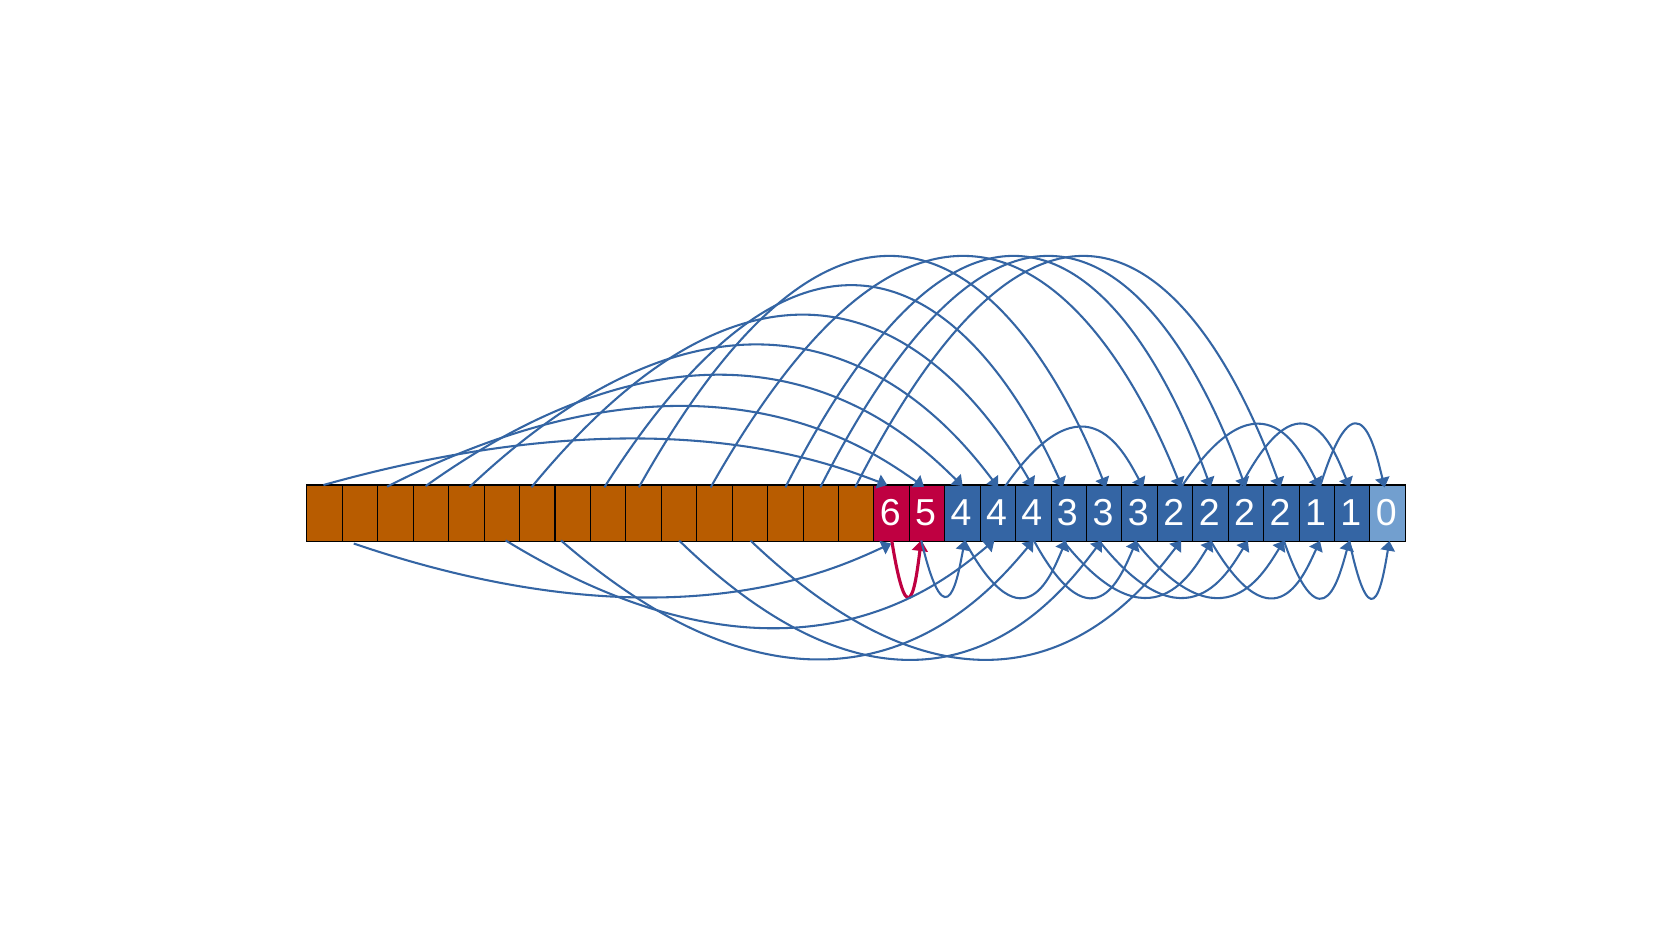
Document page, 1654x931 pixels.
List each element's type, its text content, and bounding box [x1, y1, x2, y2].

table_header 2 [1193, 486, 1228, 541]
table_header [414, 486, 448, 541]
table_header [662, 486, 696, 541]
table_header [378, 486, 413, 541]
table_header 1 [1300, 486, 1334, 541]
table_header 2 [1158, 486, 1192, 541]
table_header 3 [1052, 486, 1086, 541]
table_header 2 [1229, 486, 1263, 541]
table_header 3 [1087, 486, 1121, 541]
table_header 6 [874, 486, 909, 541]
table_header [804, 486, 838, 541]
table_header 4 [1016, 486, 1051, 541]
table_header 2 [1264, 486, 1299, 541]
table_header 0 [1370, 486, 1405, 541]
table_header 1 [1335, 486, 1369, 541]
table_header [520, 486, 554, 541]
table_header [733, 486, 767, 541]
table_header [626, 486, 661, 541]
table_header [449, 486, 484, 541]
table_header [485, 486, 519, 541]
table_header 3 [1122, 486, 1157, 541]
table_header [768, 486, 803, 541]
table_header [697, 486, 732, 541]
table_header 4 [945, 486, 980, 541]
table_header 4 [981, 486, 1015, 541]
table_header [591, 486, 625, 541]
table_header [556, 486, 590, 541]
table_header [343, 486, 377, 541]
table_header [307, 486, 342, 541]
table_header [839, 486, 873, 541]
table_header 5 [910, 486, 944, 541]
